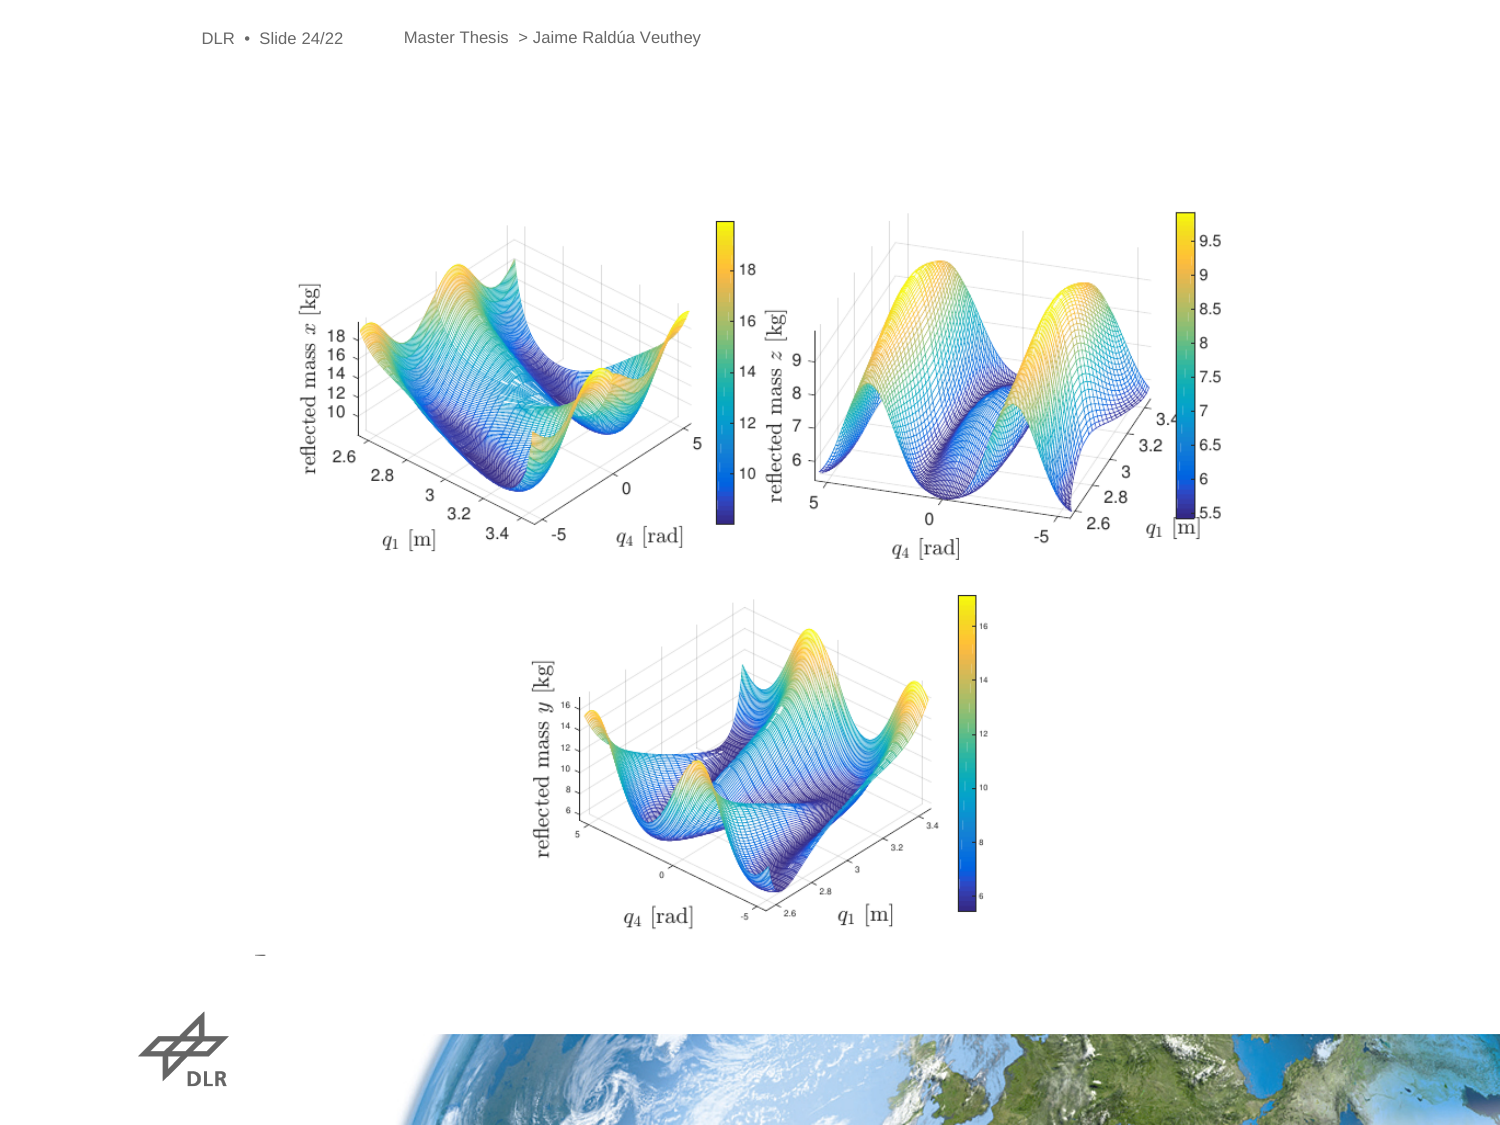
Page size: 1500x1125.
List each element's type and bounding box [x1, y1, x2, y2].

picture [255, 164, 1236, 957]
picture [0, 1007, 1500, 1125]
